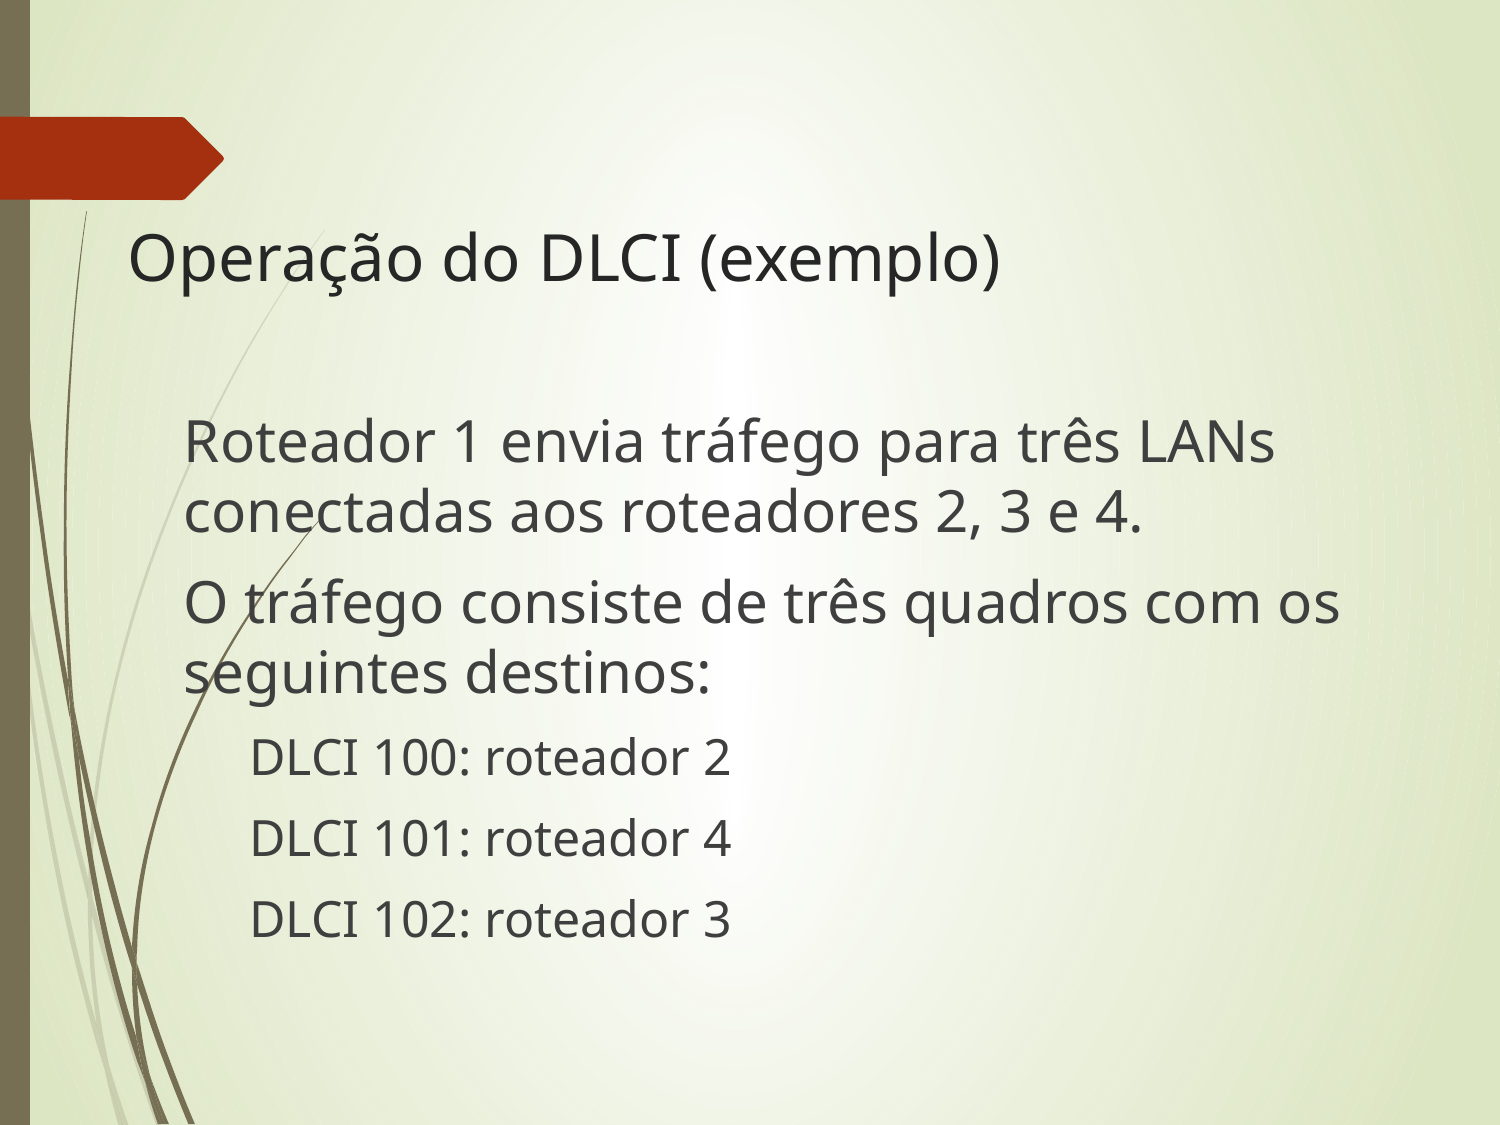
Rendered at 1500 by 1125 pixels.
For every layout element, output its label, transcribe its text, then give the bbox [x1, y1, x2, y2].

title Operação do DLCI (exemplo) [112, 208, 1387, 303]
list Roteador 1 envia tráfego para três LANs conectadas aos roteadores 2, 3 e 4. O tráfego consiste de três quadros com os seguintes destinos: DLCI 100: roteador 2 DLCI 101: roteador 4 DLCI 102: roteador 3 [112, 397, 1387, 1000]
